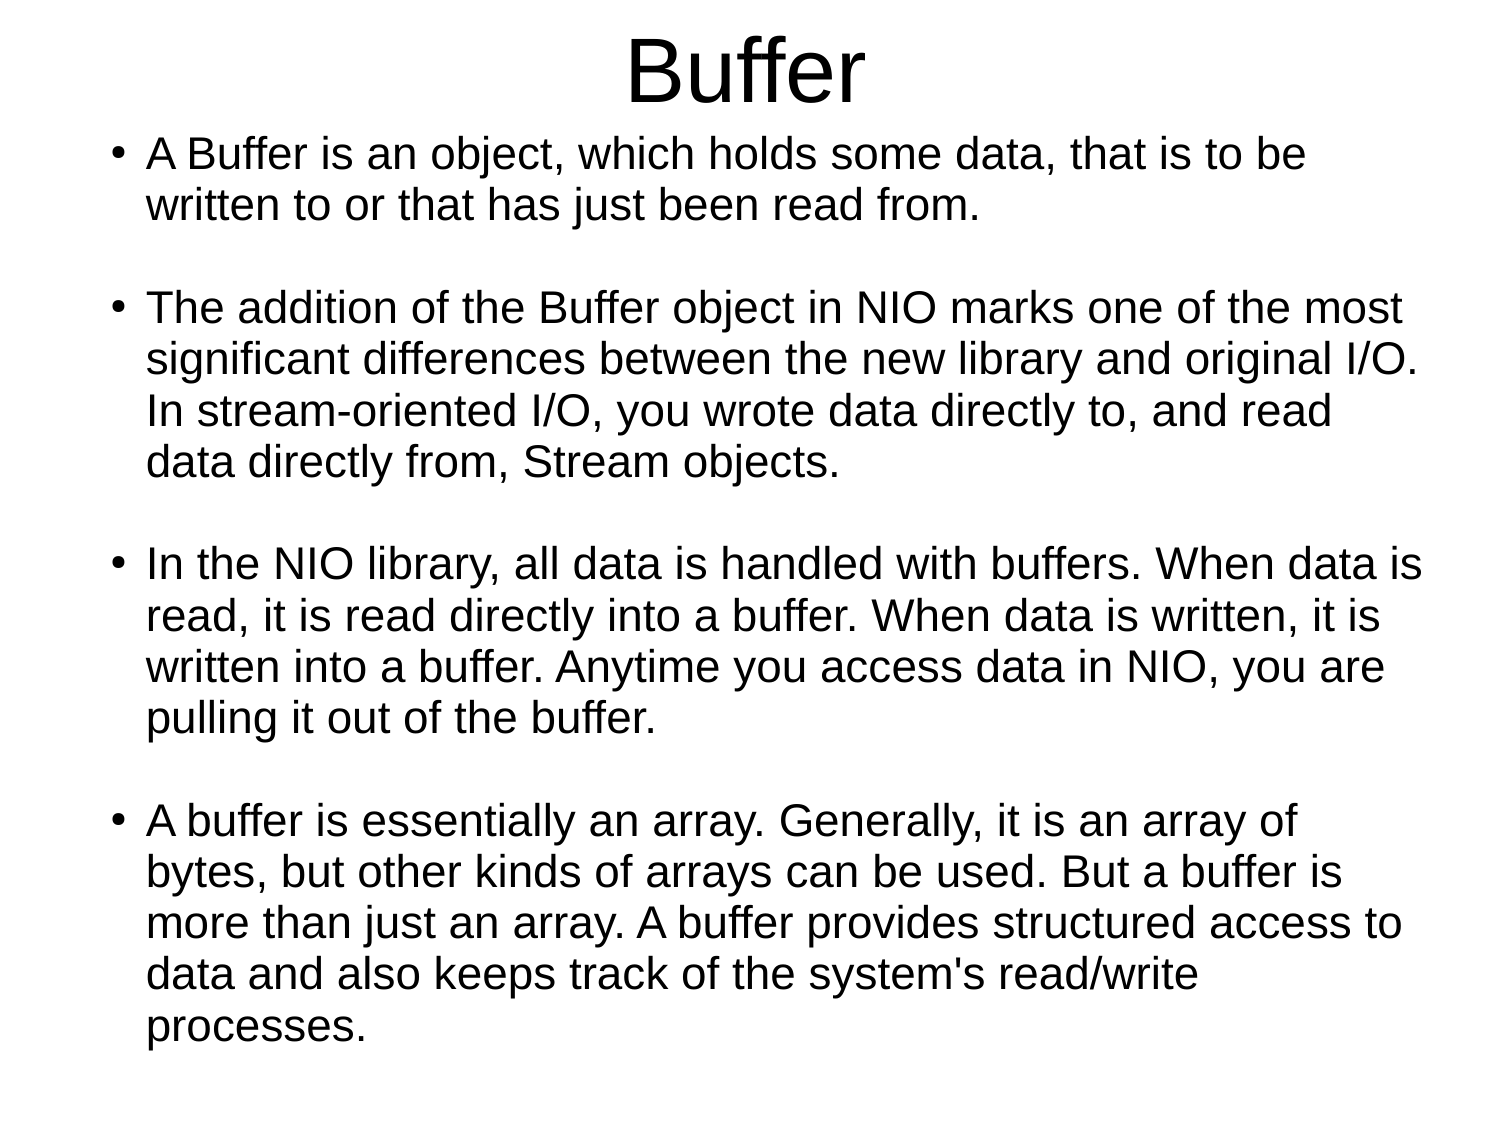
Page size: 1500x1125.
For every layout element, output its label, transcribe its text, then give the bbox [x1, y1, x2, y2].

subtitle A Buffer is an object, which holds some data, that is to be written to or that has just been read from. The addition of the Buffer object in NIO marks one of the most significant differences between the new library and original I/O. In stream-oriented I/O, you wrote data directly to, and read data directly from, Stream objects. In the NIO library, all data is handled with buffers. When data is read, it is read directly into a buffer. When data is written, it is written into a buffer. Anytime you access data in NIO, you are pulling it out of the buffer. A buffer is essentially an array. Generally, it is an array of bytes, but other kinds of arrays can be used. But a buffer is more than just an array. A buffer provides structured access to data and also keeps track of the system's read/write processes. [75, 128, 1425, 1051]
title Buffer [67, 12, 1425, 129]
